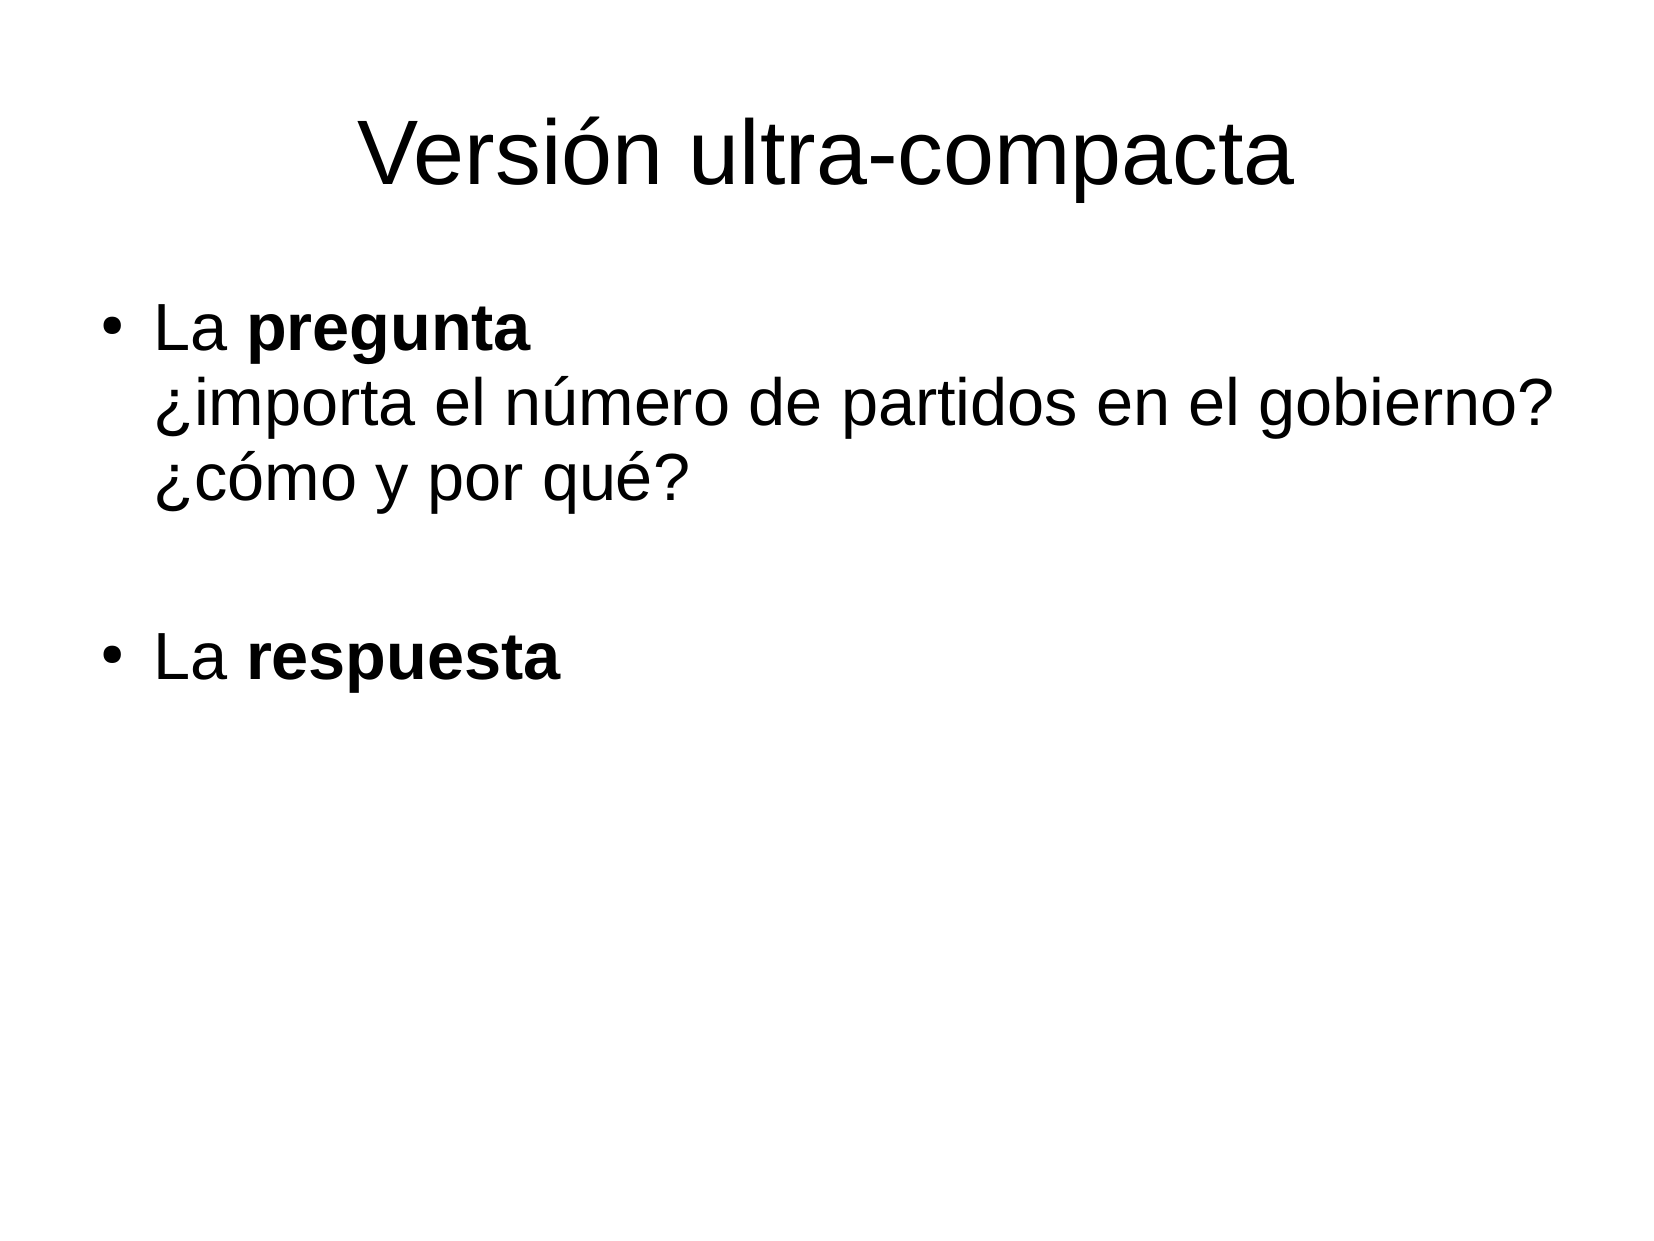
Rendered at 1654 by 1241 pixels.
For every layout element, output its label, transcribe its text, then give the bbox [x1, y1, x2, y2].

title Versión ultra-compacta [82, 49, 1571, 257]
list La pregunta ¿importa el número de partidos en el gobierno? ¿cómo y por qué? La respuesta [82, 290, 1571, 1010]
